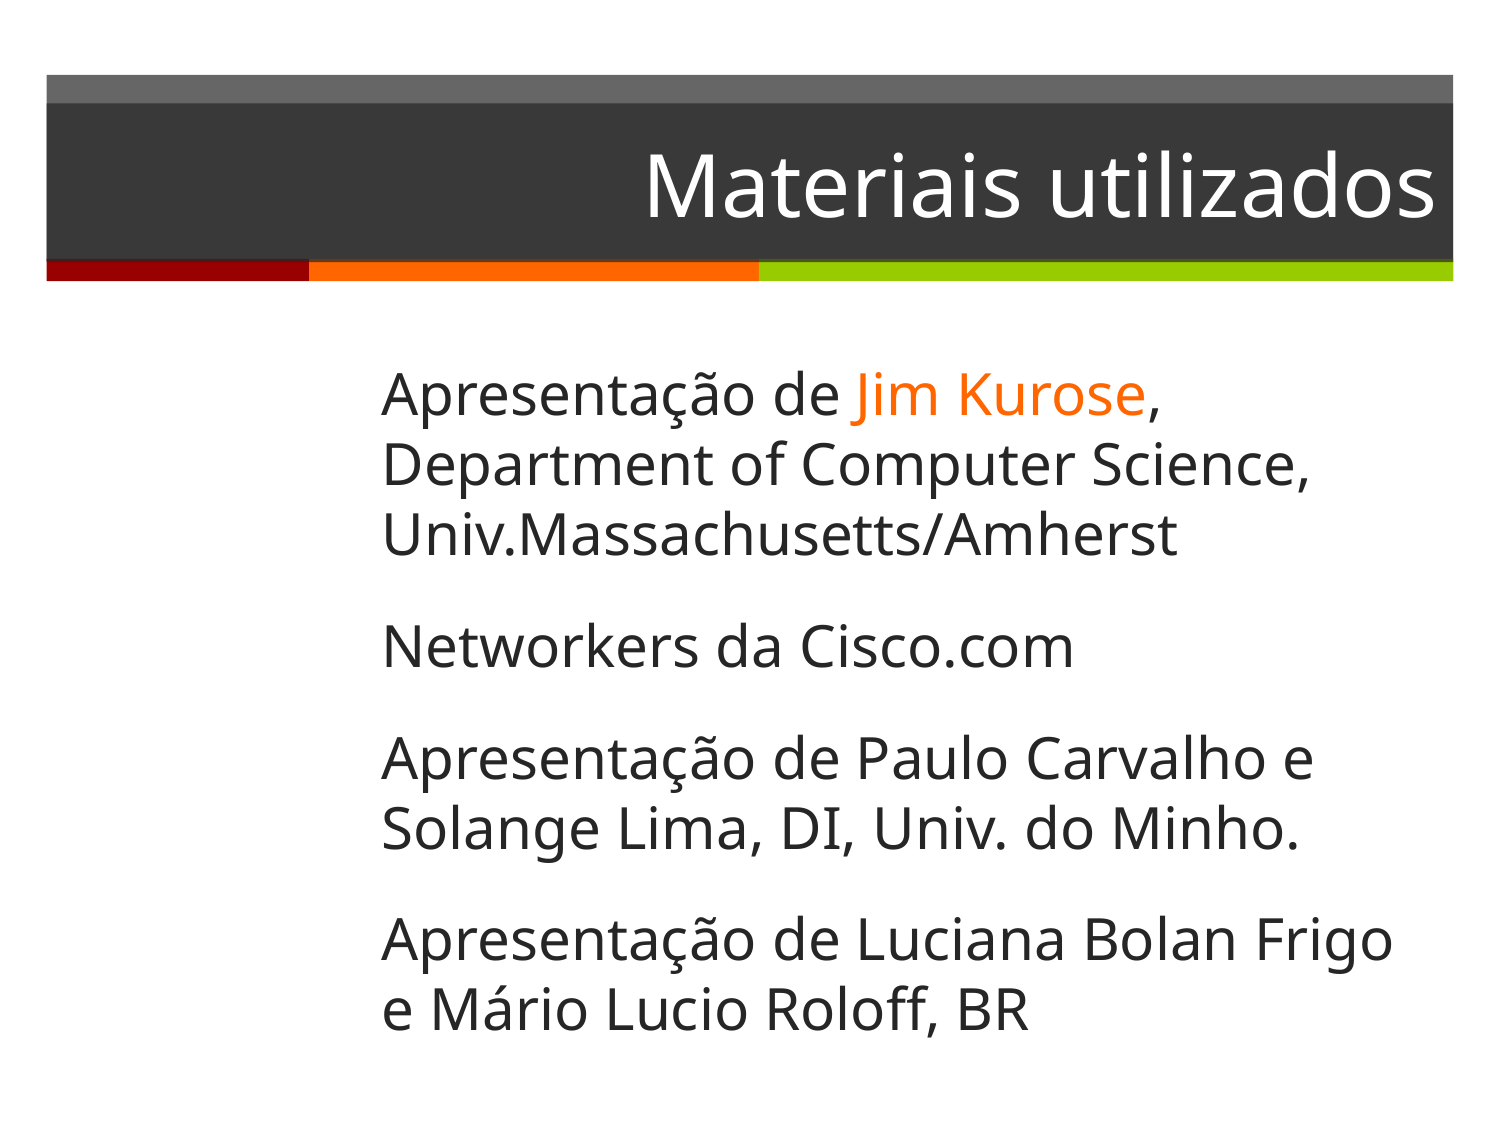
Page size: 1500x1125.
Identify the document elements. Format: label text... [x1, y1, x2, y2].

list Apresentação de Jim Kurose, Department of Computer Science, Univ.Massachusetts/Amherst Networkers da Cisco.com Apresentação de Paulo Carvalho e Solange Lima, DI, Univ. do Minho. Apresentação de Luciana Bolan Frigo e Mário Lucio Roloff, BR [292, 350, 1454, 1005]
title Materiais utilizados [46, 103, 1454, 263]
